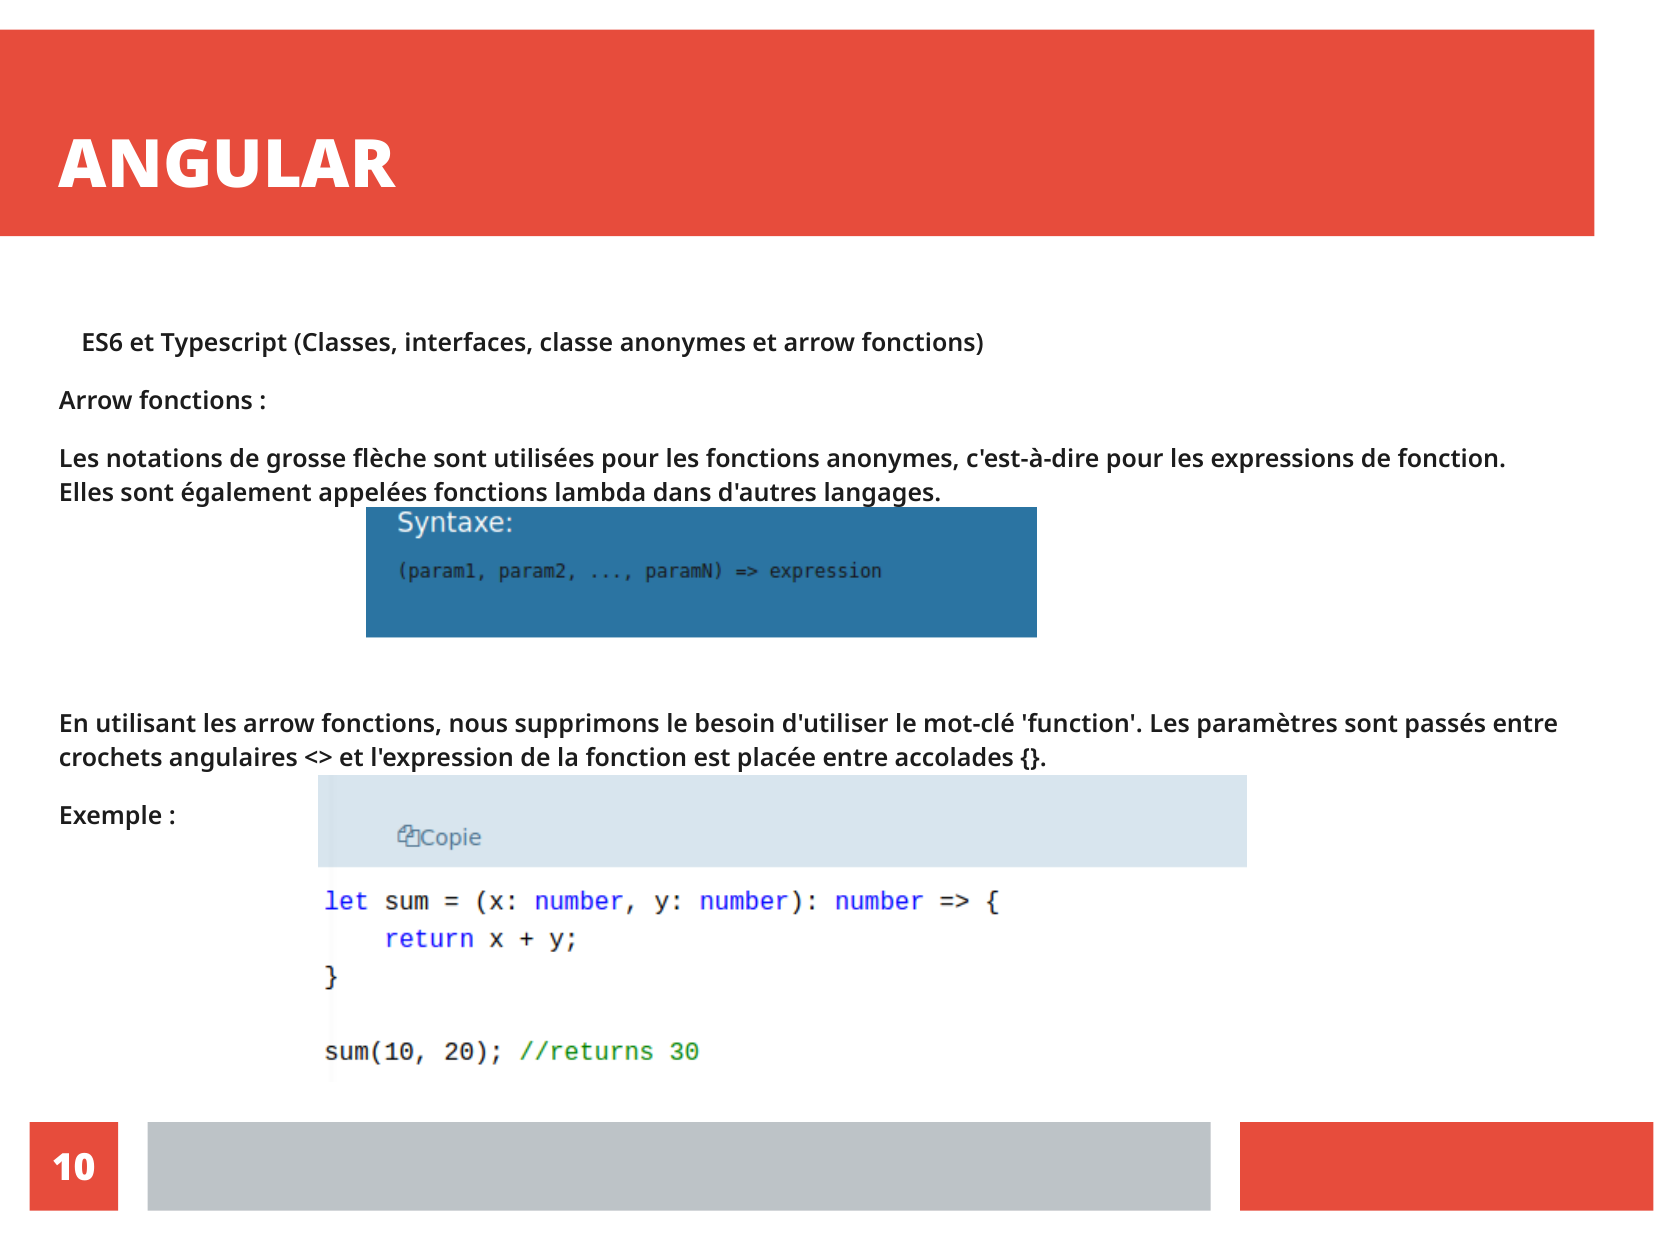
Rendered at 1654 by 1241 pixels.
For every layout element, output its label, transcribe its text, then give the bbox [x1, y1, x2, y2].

picture [366, 507, 1037, 644]
list ES6 et Typescript (Classes, interfaces, classe anonymes et arrow fonctions) Arrow fonctions : Les notations de grosse flèche sont utilisées pour les fonctions anonymes, c'est-à-dire pour les expressions de fonction. Elles sont également appelées fonctions lambda dans d'autres langages. En utilisant les arrow fonctions, nous supprimons le besoin d'utiliser le mot-clé 'function'. Les paramètres sont passés entre crochets angulaires <> et l'expression de la fonction est placée entre accolades {}. Exemple : [59, 324, 1565, 1093]
title ANGULAR [59, 59, 1595, 207]
picture [318, 775, 1247, 1082]
